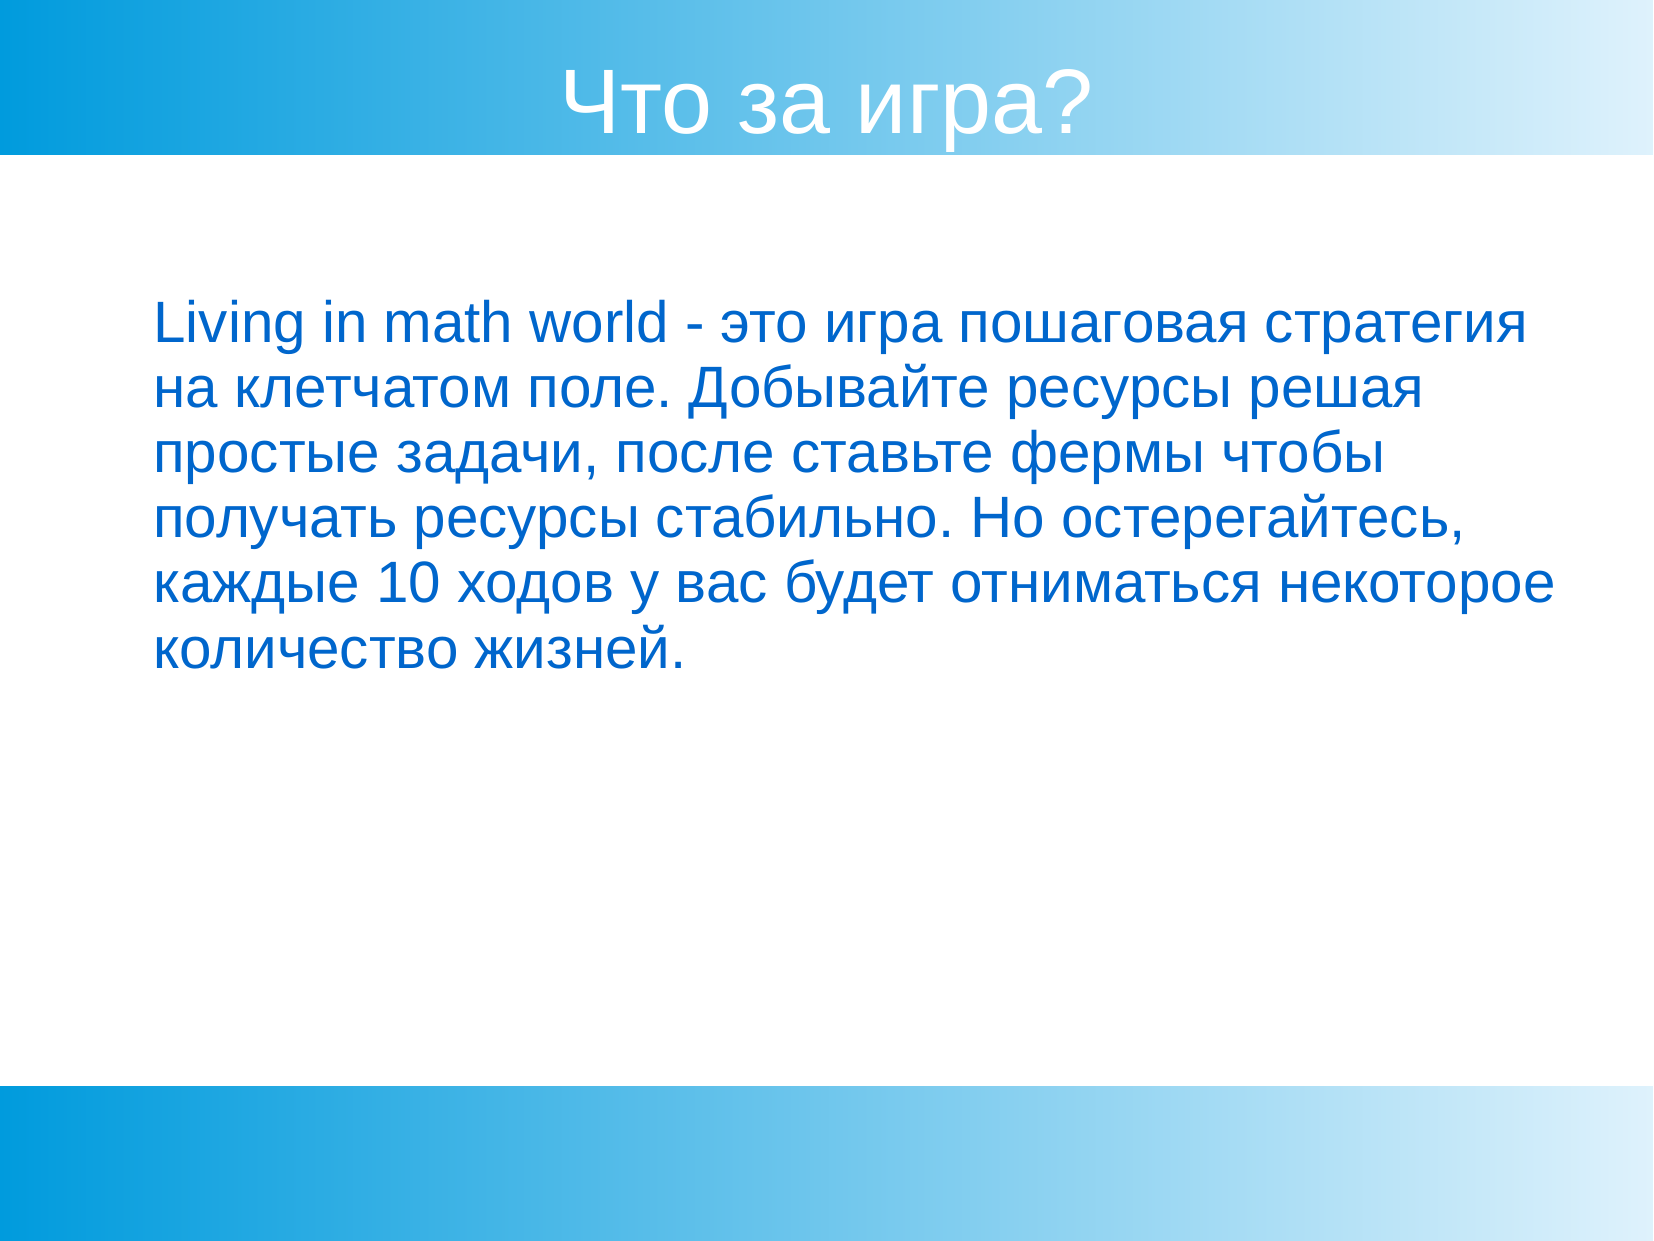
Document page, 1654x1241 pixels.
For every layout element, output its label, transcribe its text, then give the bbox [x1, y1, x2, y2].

title Что за игра? [82, 49, 1571, 155]
list Living in math world - это игра пошаговая стратегия на клетчатом поле. Добывайте ресурсы решая простые задачи, после ставьте фермы чтобы получать ресурсы стабильно. Но остерегайтесь, каждые 10 ходов у вас будет отниматься некоторое количество жизней. [82, 290, 1571, 1010]
